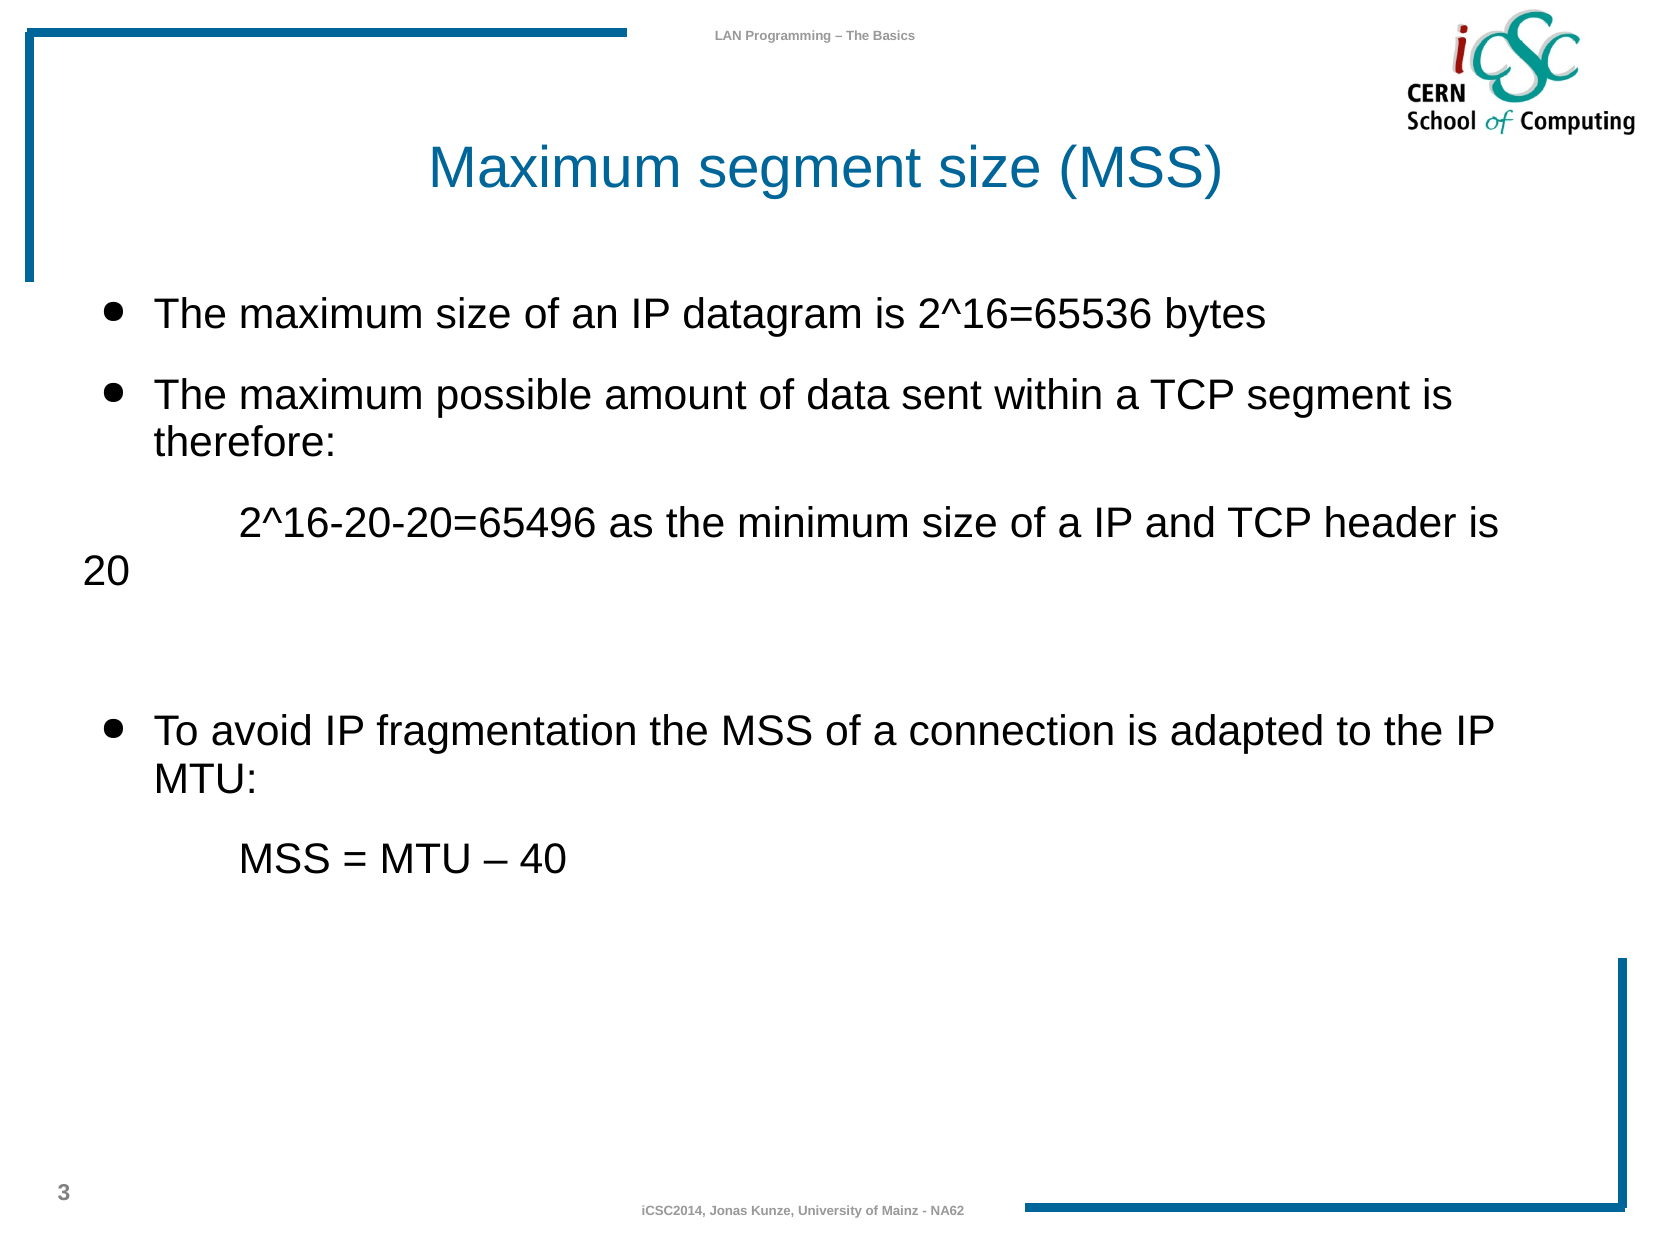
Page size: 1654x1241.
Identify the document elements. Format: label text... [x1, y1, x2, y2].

list The maximum size of an IP datagram is 2^16=65536 bytes The maximum possible amount of data sent within a TCP segment is therefore: 2^16-20-20=65496 as the minimum size of a IP and TCP header is 20 To avoid IP fragmentation the MSS of a connection is adapted to the IP MTU: MSS = MTU – 40 [82, 290, 1538, 1158]
picture [1406, 9, 1636, 137]
title Maximum segment size (MSS) [82, 49, 1571, 257]
